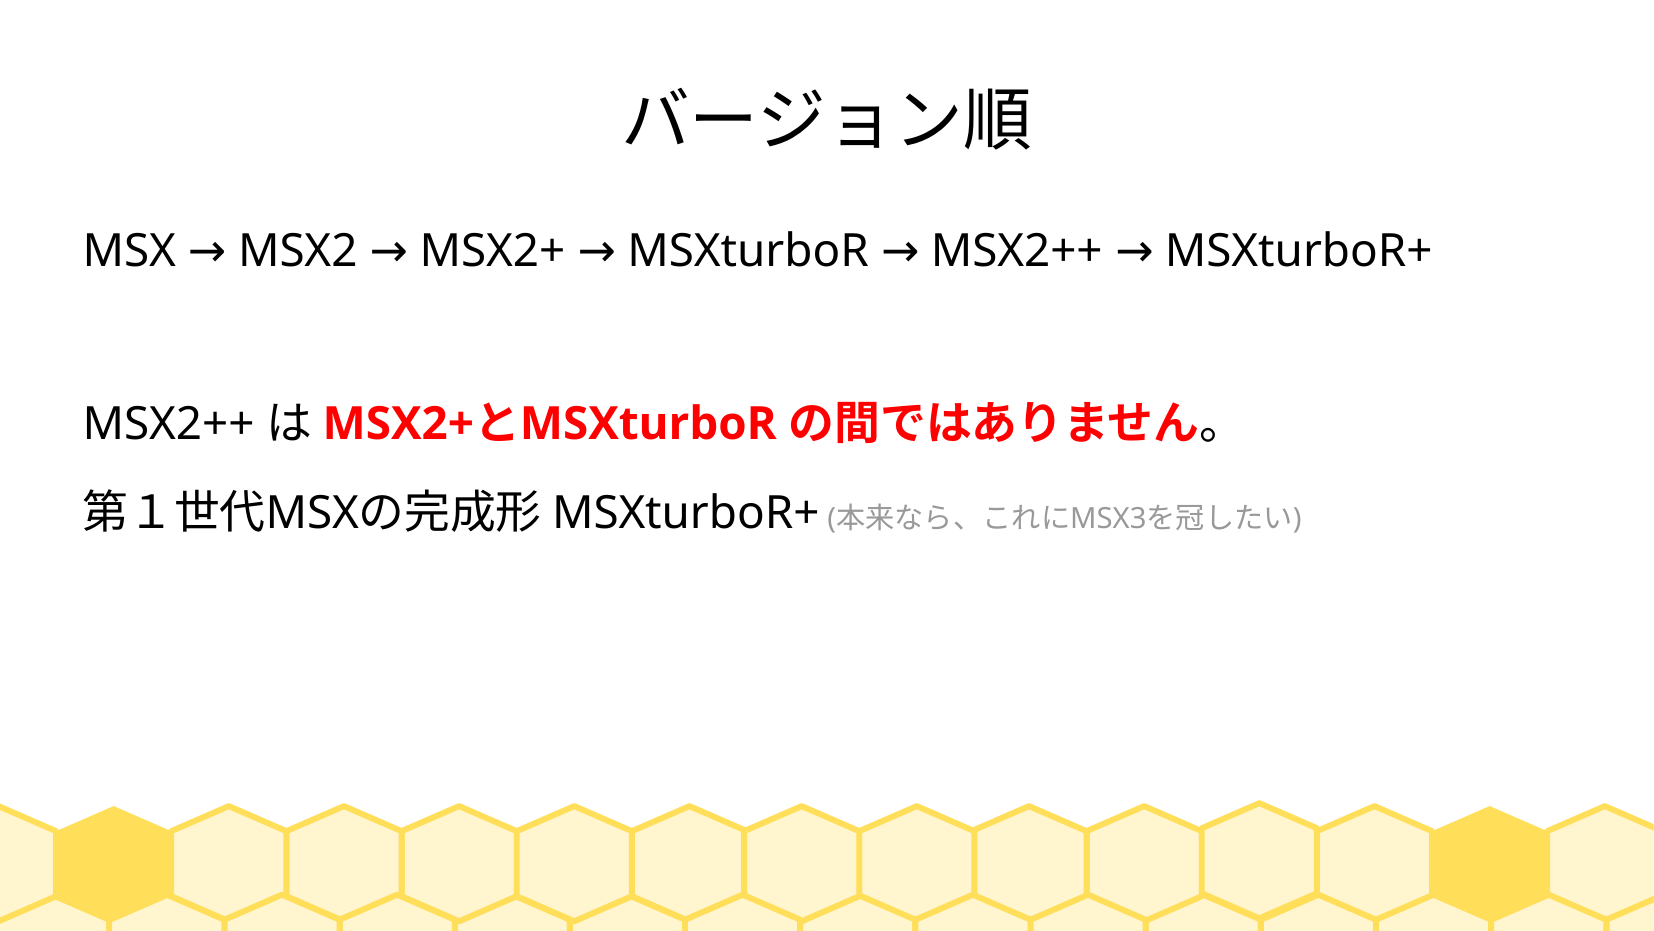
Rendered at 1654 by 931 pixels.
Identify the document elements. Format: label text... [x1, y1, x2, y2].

list MSX → MSX2 → MSX2+ → MSXturboR → MSX2++ → MSXturboR+ MSX2++ は MSX2+とMSXturboR の間ではありません。 第１世代MSXの完成形 MSXturboR+ (本来なら、これにMSX3を冠したい) [82, 217, 1571, 758]
title バージョン順 [82, 37, 1571, 193]
